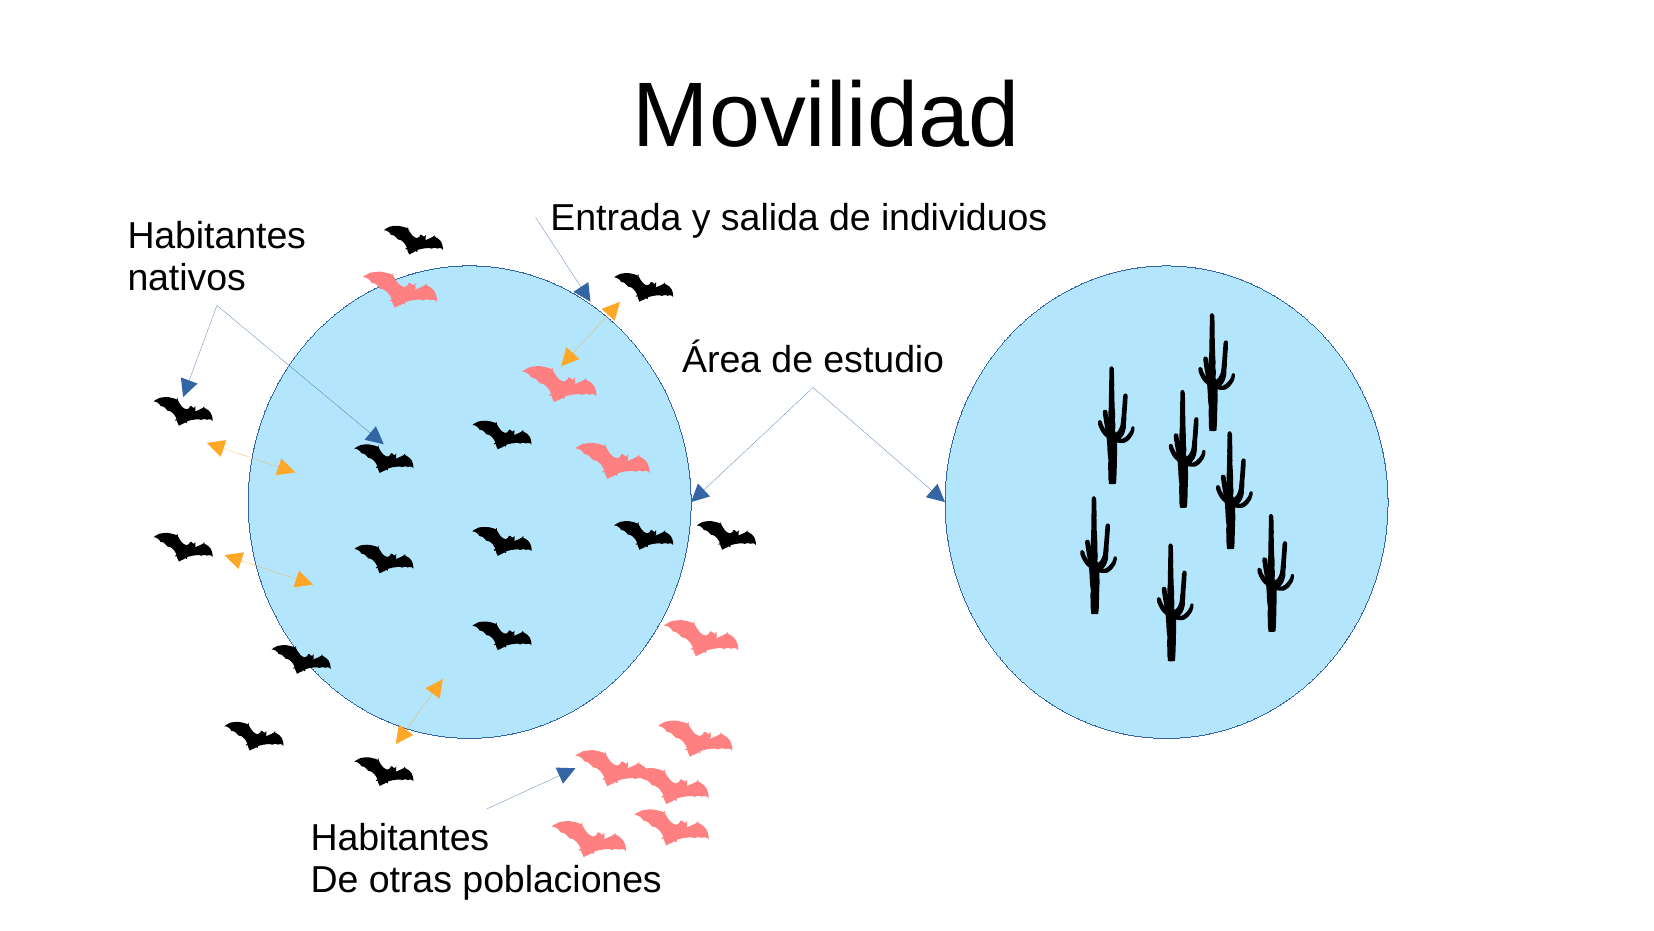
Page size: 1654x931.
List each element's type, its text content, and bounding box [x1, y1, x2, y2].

picture [153, 397, 213, 426]
picture [472, 621, 532, 651]
picture [696, 521, 756, 550]
picture [153, 532, 213, 562]
picture [614, 521, 674, 550]
picture [354, 444, 414, 474]
picture [354, 757, 414, 787]
picture [575, 750, 709, 805]
picture [271, 645, 331, 674]
picture [362, 271, 438, 308]
text_box Entrada y salida de individuos [535, 188, 1062, 246]
picture [472, 420, 532, 450]
picture [614, 273, 674, 302]
picture [664, 620, 739, 657]
picture [677, 809, 709, 846]
picture [1168, 313, 1254, 550]
picture [472, 527, 532, 556]
picture [354, 544, 414, 574]
text_box Habitantes De otras poblaciones [295, 809, 677, 908]
picture [1257, 513, 1295, 633]
picture [1080, 496, 1118, 615]
text_box [945, 265, 1389, 739]
picture [658, 720, 733, 757]
text_box Habitantes nativos [112, 206, 322, 306]
text_box Área de estudio [667, 330, 959, 388]
picture [1156, 543, 1194, 662]
picture [522, 366, 597, 403]
picture [383, 225, 443, 255]
text_box [248, 265, 692, 739]
title Movilidad [82, 37, 1571, 193]
picture [1097, 366, 1135, 485]
picture [224, 721, 284, 751]
picture [575, 442, 650, 479]
